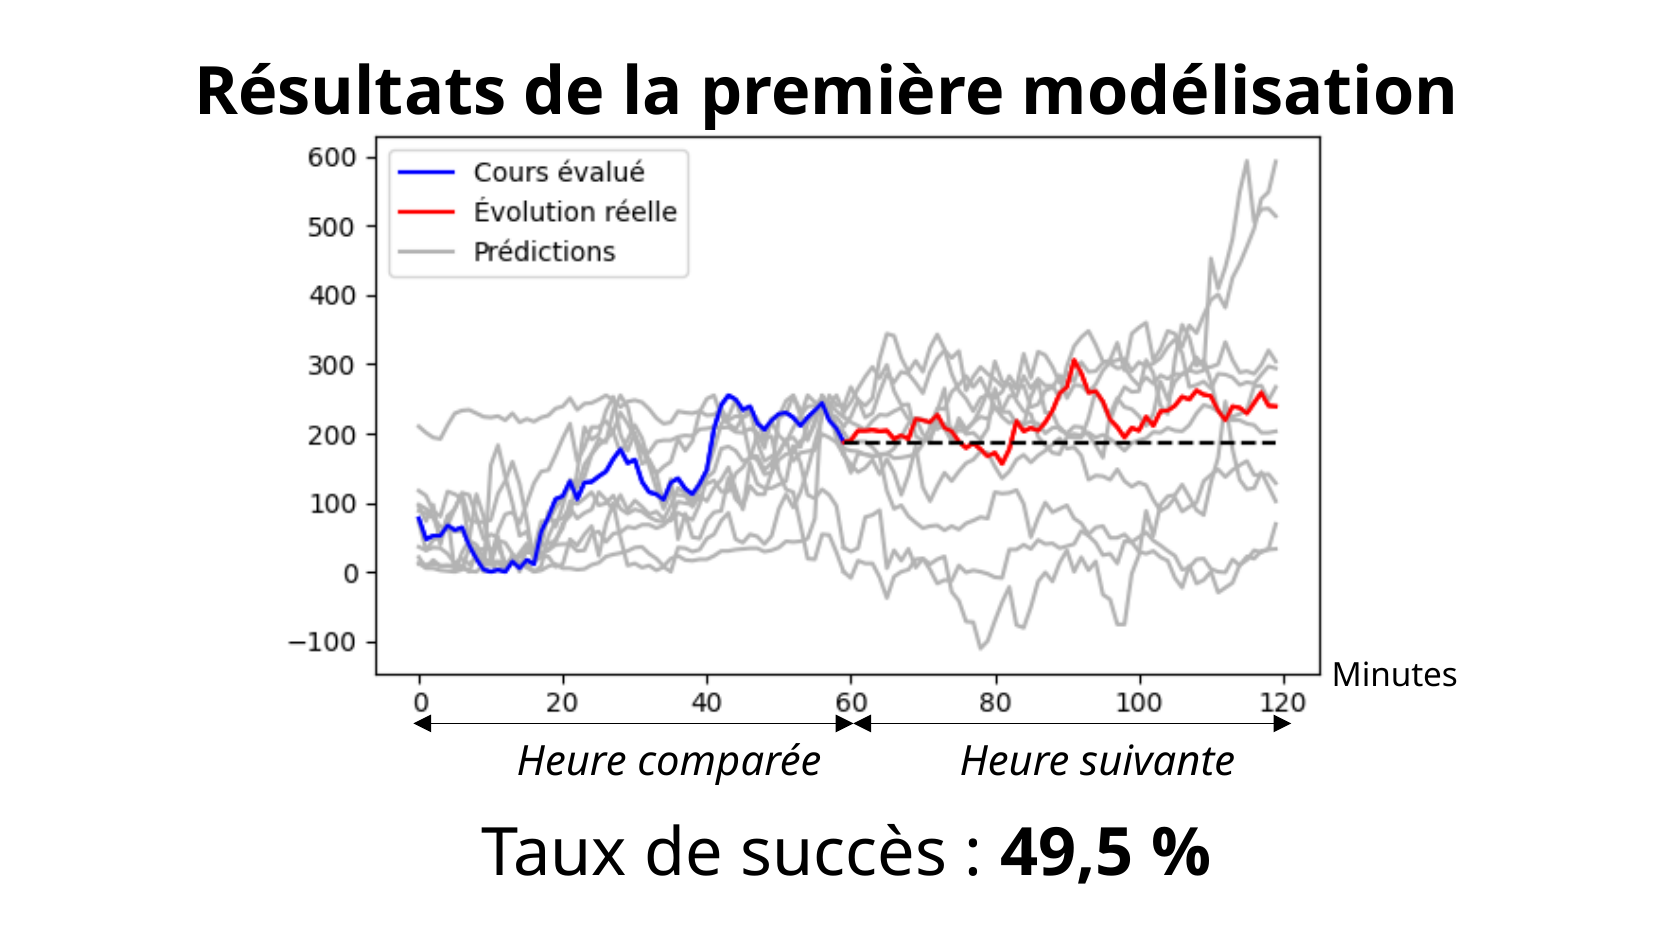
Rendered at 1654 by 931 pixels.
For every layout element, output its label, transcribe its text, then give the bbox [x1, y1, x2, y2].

picture [283, 167, 1365, 751]
text_box Heure comparée [501, 724, 944, 891]
title Résultats de la première modélisation [82, 10, 1571, 167]
text_box Heure suivante [944, 723, 1388, 891]
text_box Minutes [1316, 643, 1495, 710]
text_box Taux de succès : 49,5 % [466, 797, 1187, 914]
